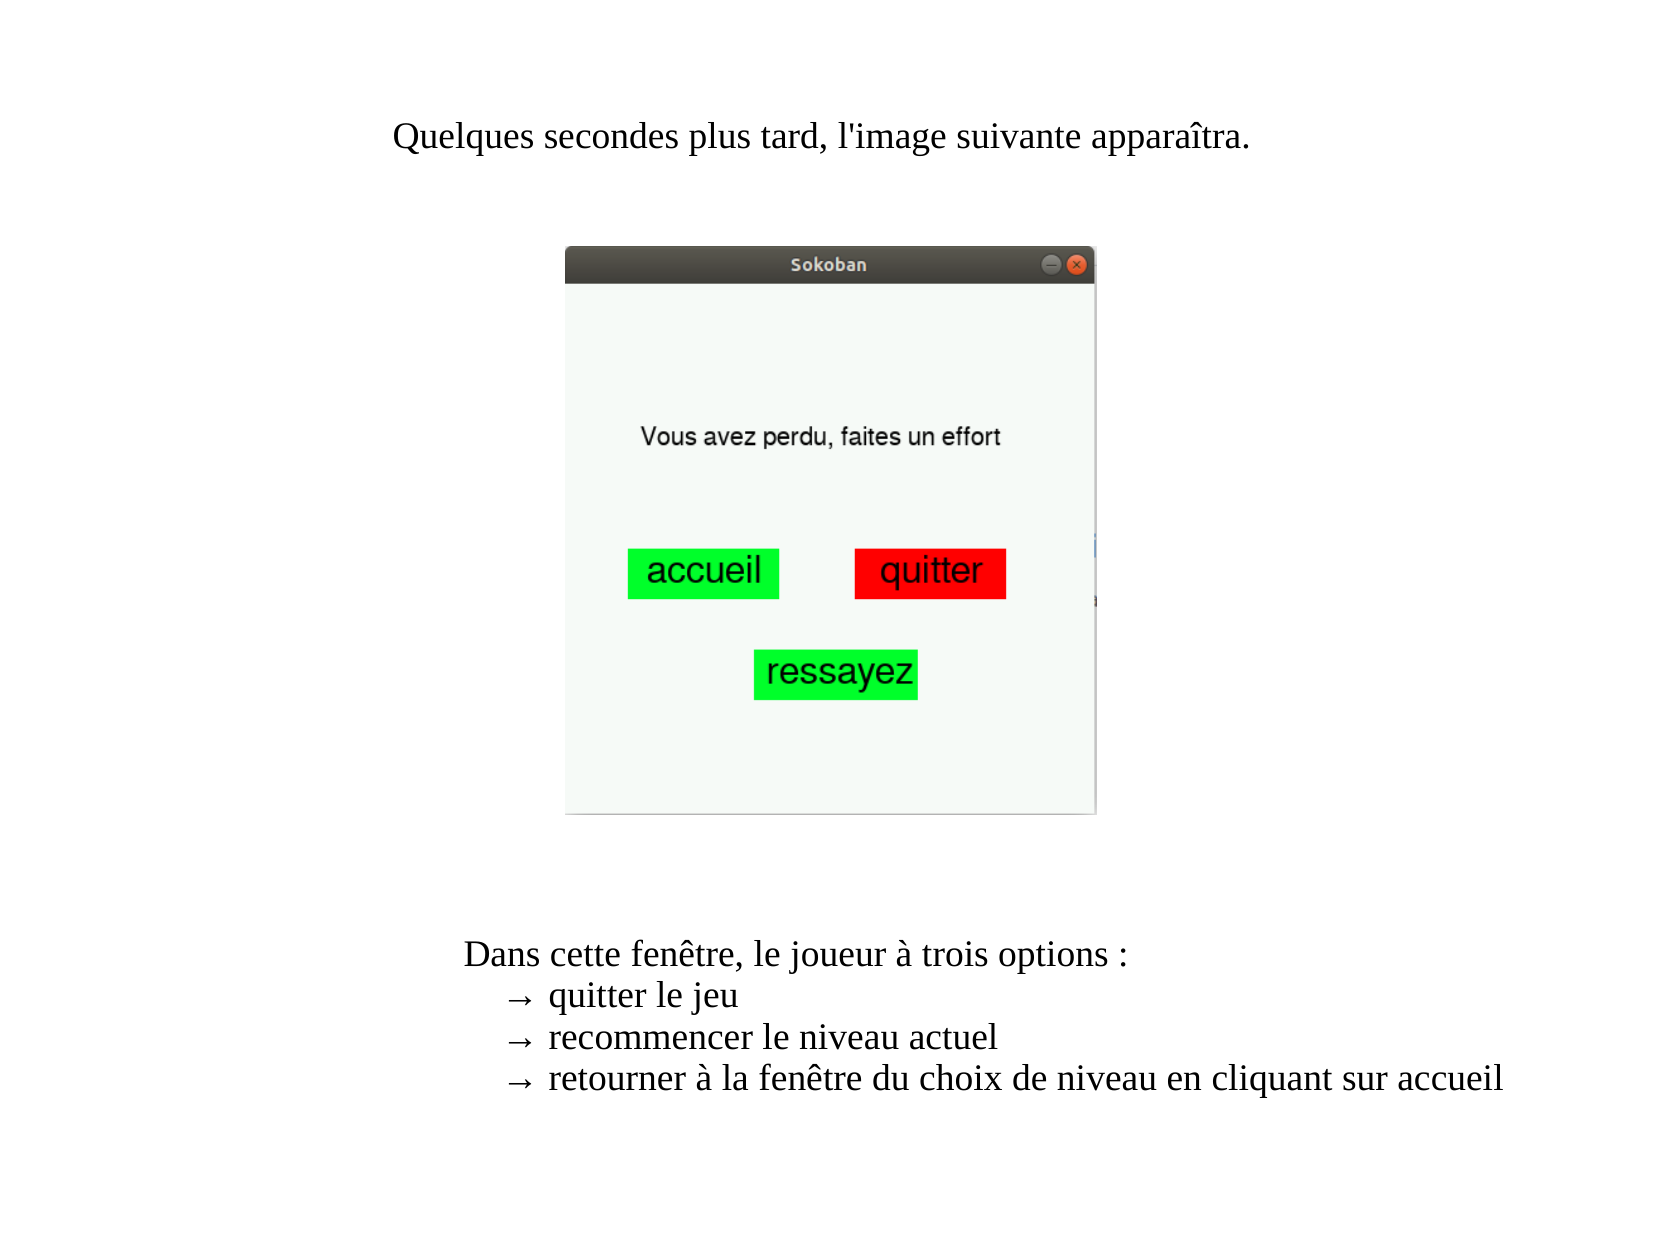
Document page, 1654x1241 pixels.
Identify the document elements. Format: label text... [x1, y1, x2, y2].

text_box Quelques secondes plus tard, l'image suivante apparaîtra. [377, 107, 1277, 166]
picture [565, 246, 1097, 815]
text_box Dans cette fenêtre, le joueur à trois options : → quitter le jeu → recommencer le niveau actuel → retourner à la fenêtre du choix de niveau en cliquant sur accueil [448, 925, 1521, 1111]
